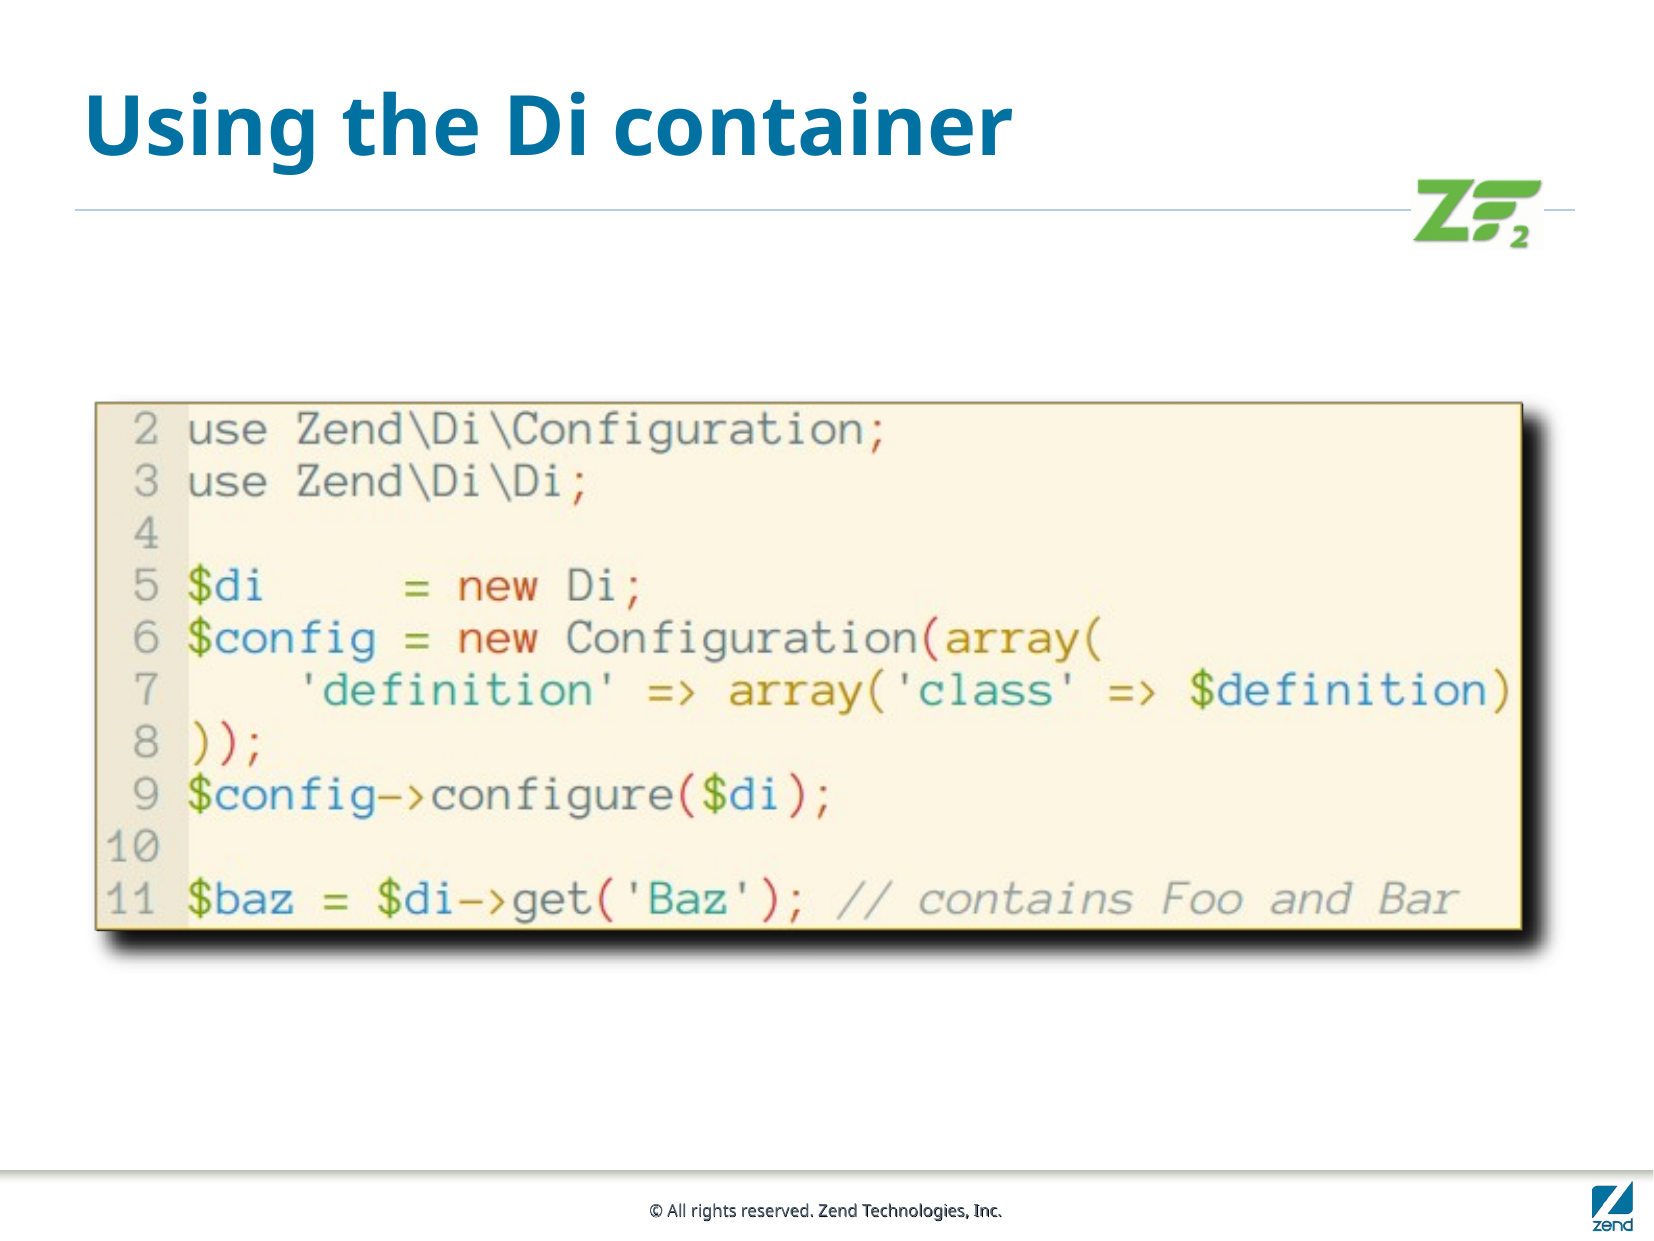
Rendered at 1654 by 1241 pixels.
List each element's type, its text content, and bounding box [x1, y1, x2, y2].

picture [1411, 177, 1544, 250]
title Using the Di container [82, 59, 1489, 181]
picture [81, 388, 1571, 979]
picture [0, 1170, 1654, 1232]
